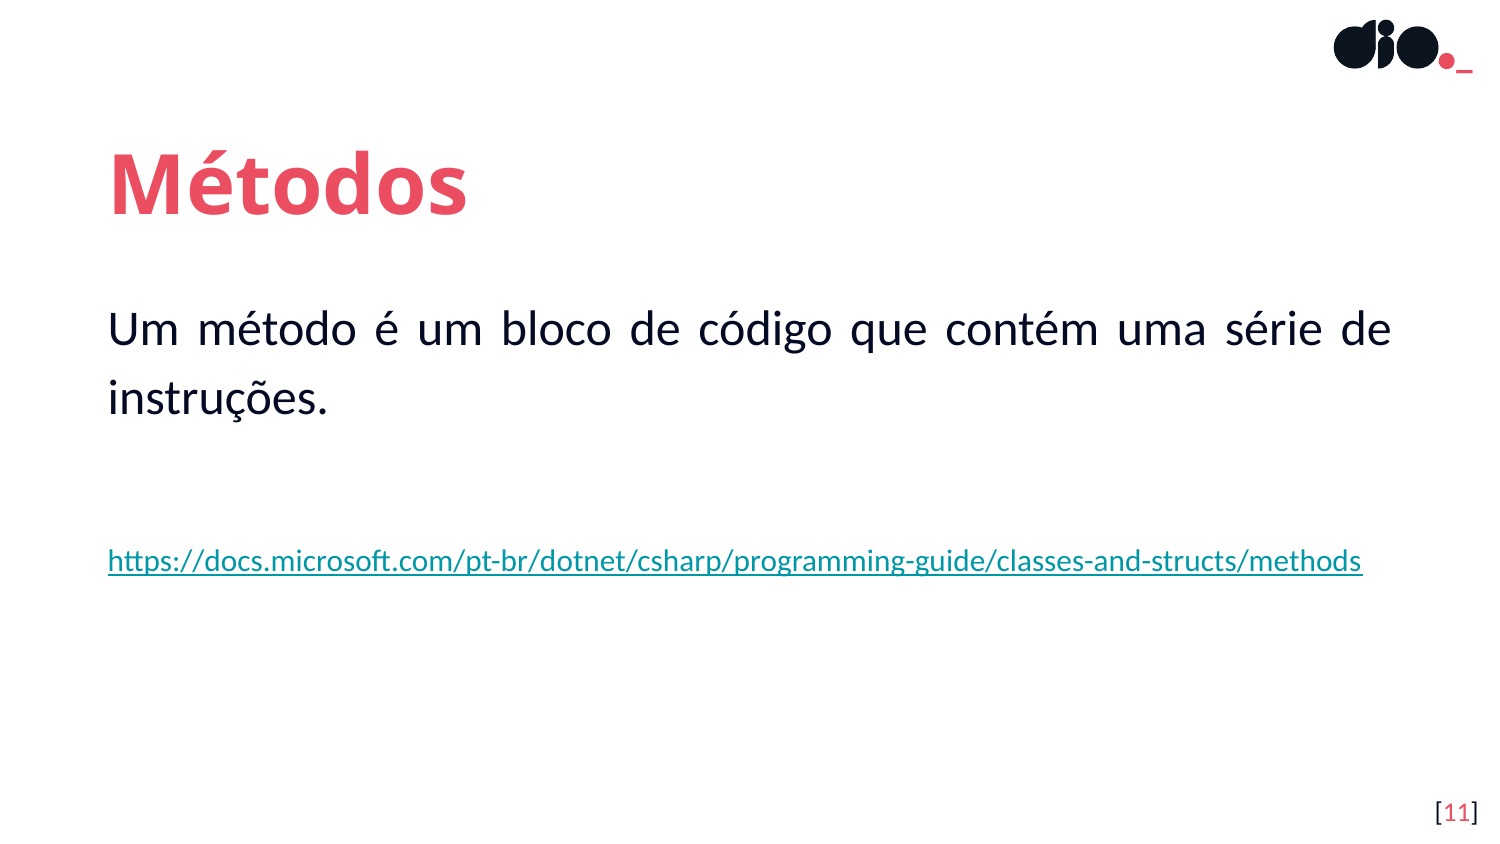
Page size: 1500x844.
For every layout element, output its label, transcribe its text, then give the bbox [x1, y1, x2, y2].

picture [1333, 19, 1473, 74]
slide_number [<number>] [1403, 779, 1494, 844]
text_box Um método é um bloco de código que contém uma série de instruções. https://docs.microsoft.com/pt-br/dotnet/csharp/programming-guide/classes-and-structs/methods [92, 242, 1408, 749]
text_box Métodos [92, 104, 1408, 242]
